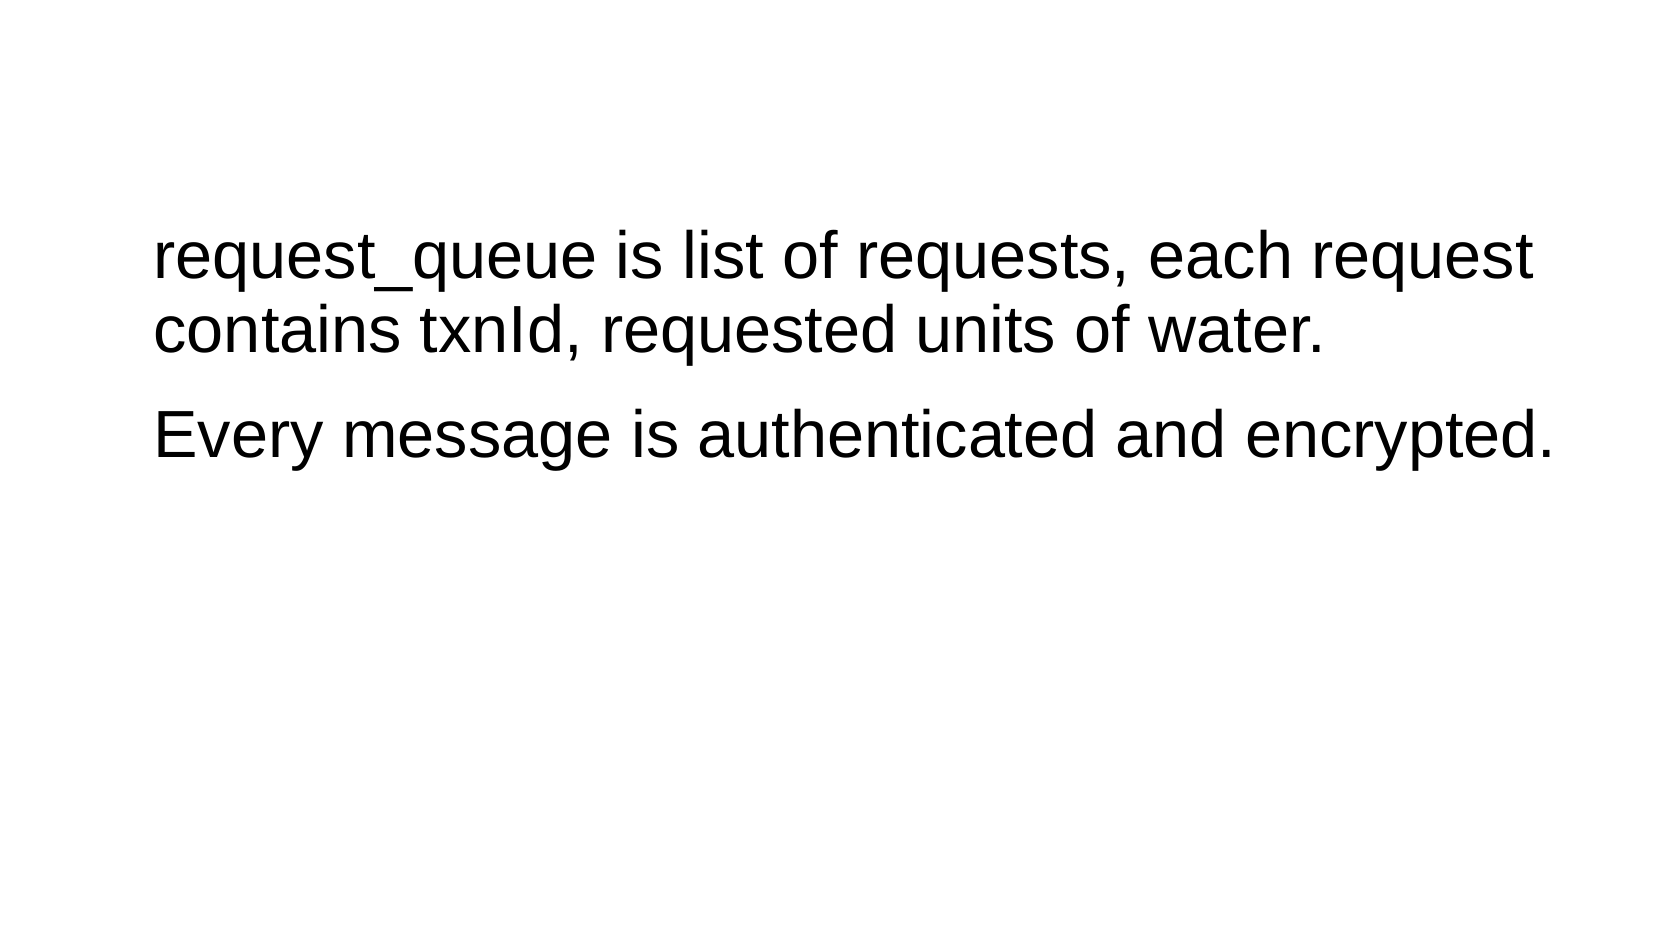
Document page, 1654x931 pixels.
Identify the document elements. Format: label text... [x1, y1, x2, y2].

list request_queue is list of requests, each request contains txnId, requested units of water. Every message is authenticated and encrypted. [82, 217, 1571, 758]
